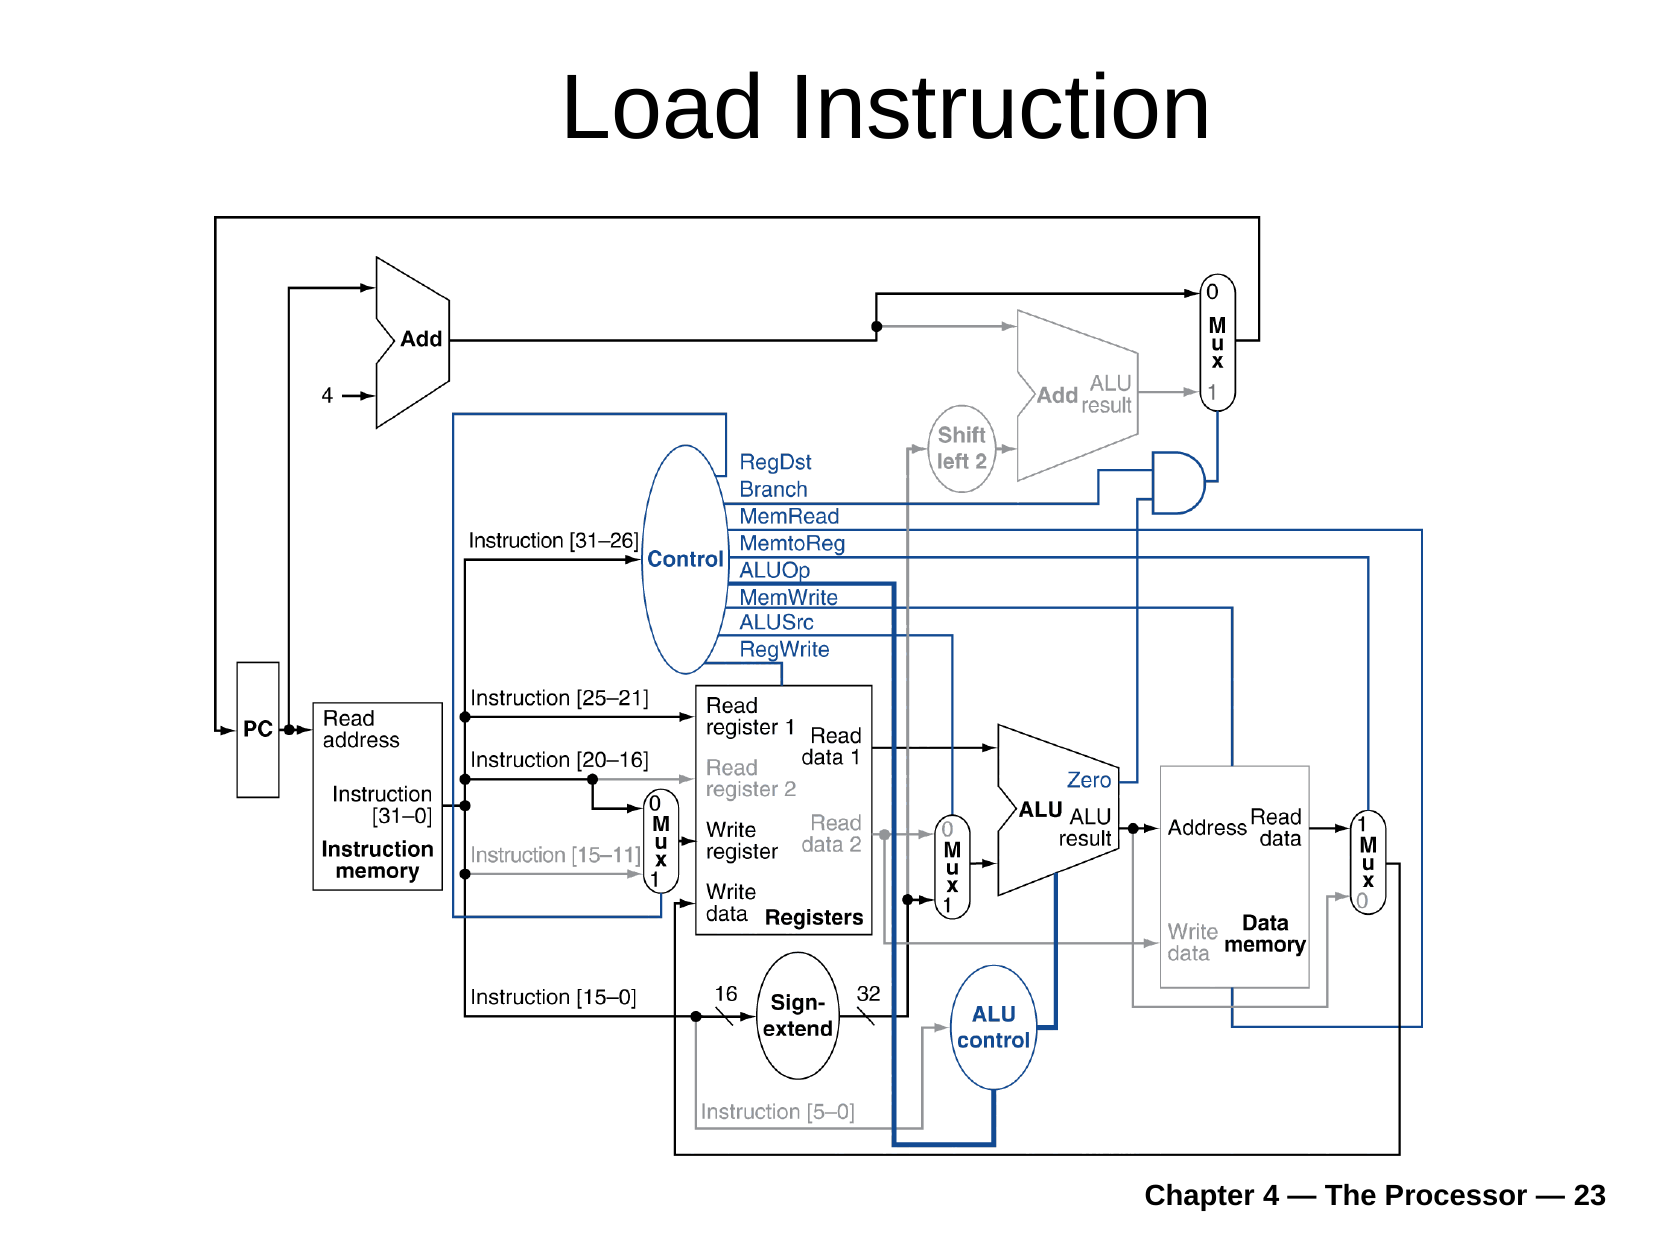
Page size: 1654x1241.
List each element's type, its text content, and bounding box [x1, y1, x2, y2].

picture [214, 216, 1423, 1156]
title Load Instruction [123, 26, 1618, 165]
text_box Chapter 4 — The Processor — <number> [305, 1153, 1622, 1219]
